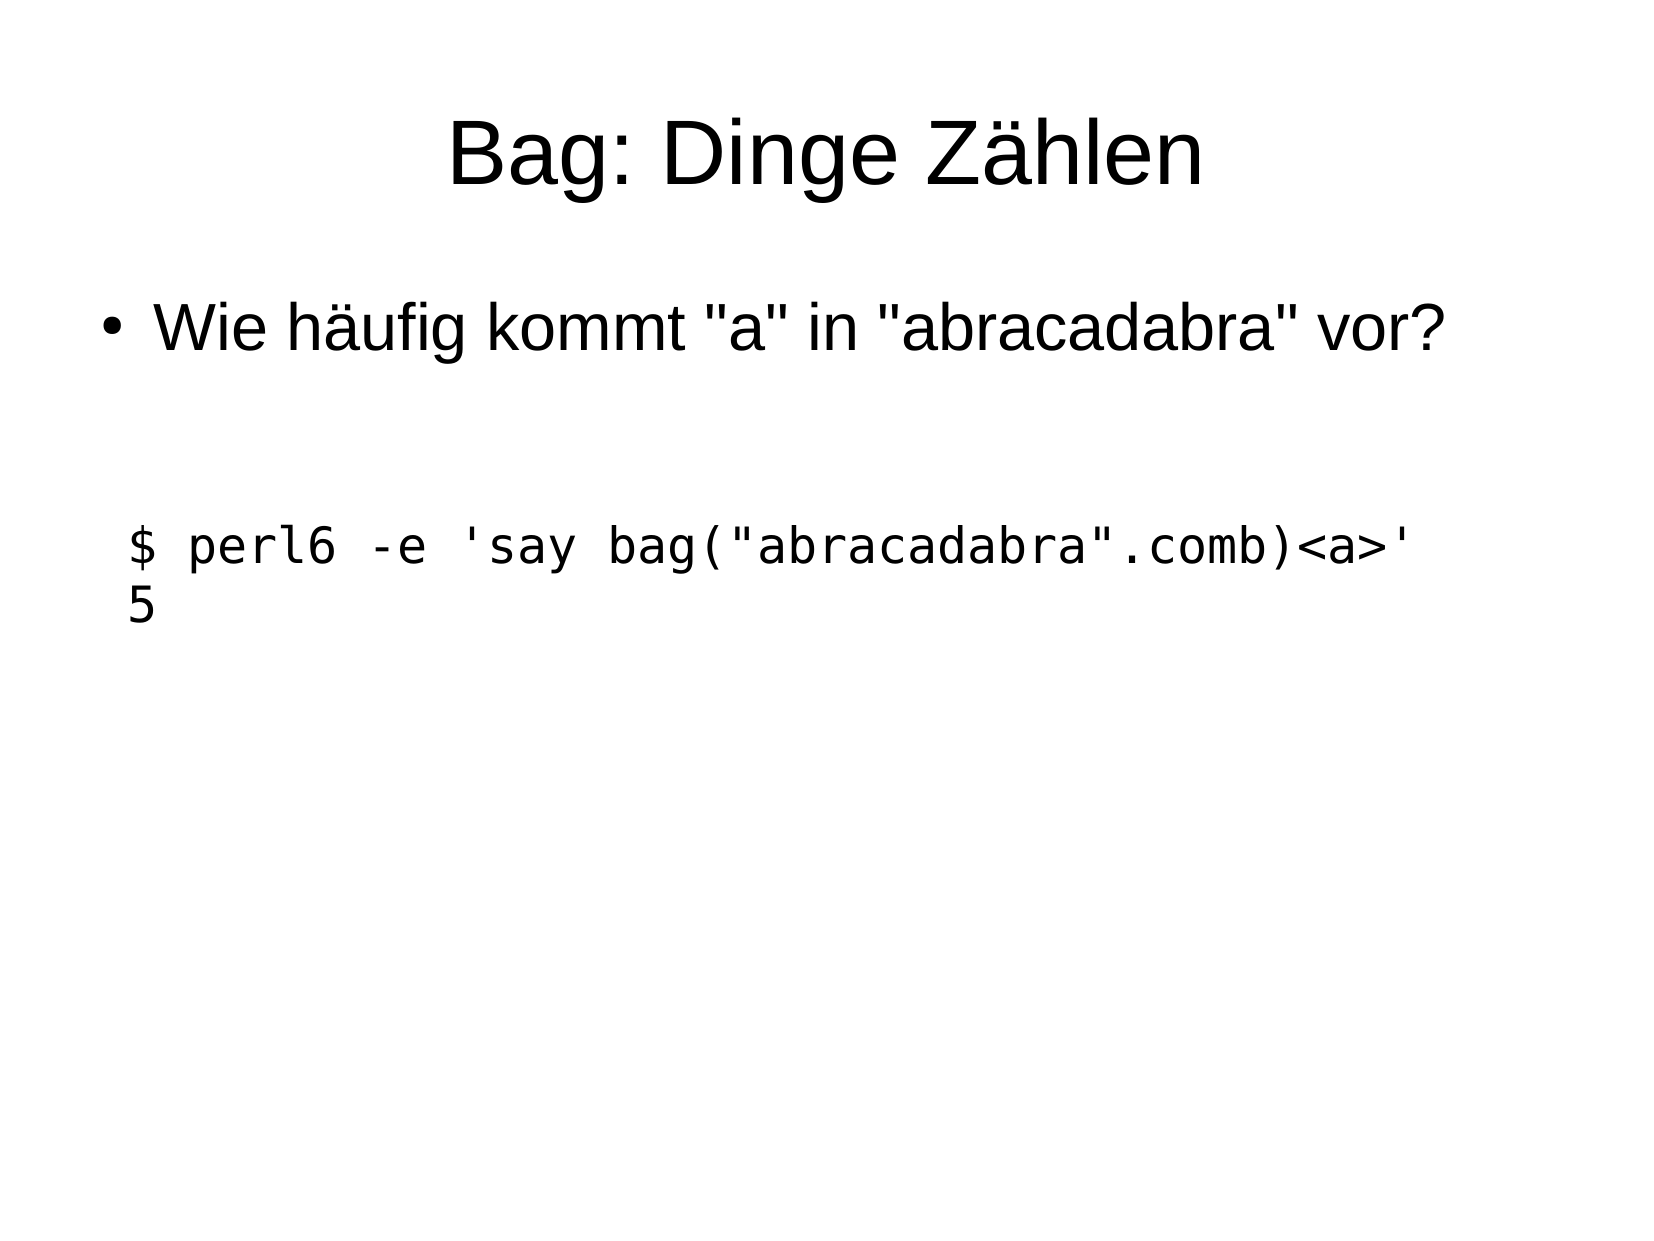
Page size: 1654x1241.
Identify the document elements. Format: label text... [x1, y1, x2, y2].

text_box $ perl6 -e 'say bag("abracadabra".comb)<a>' 5 [112, 510, 1456, 758]
title Bag: Dinge Zählen [82, 49, 1571, 257]
list Wie häufig kommt "a" in "abracadabra" vor? [82, 290, 1571, 1010]
